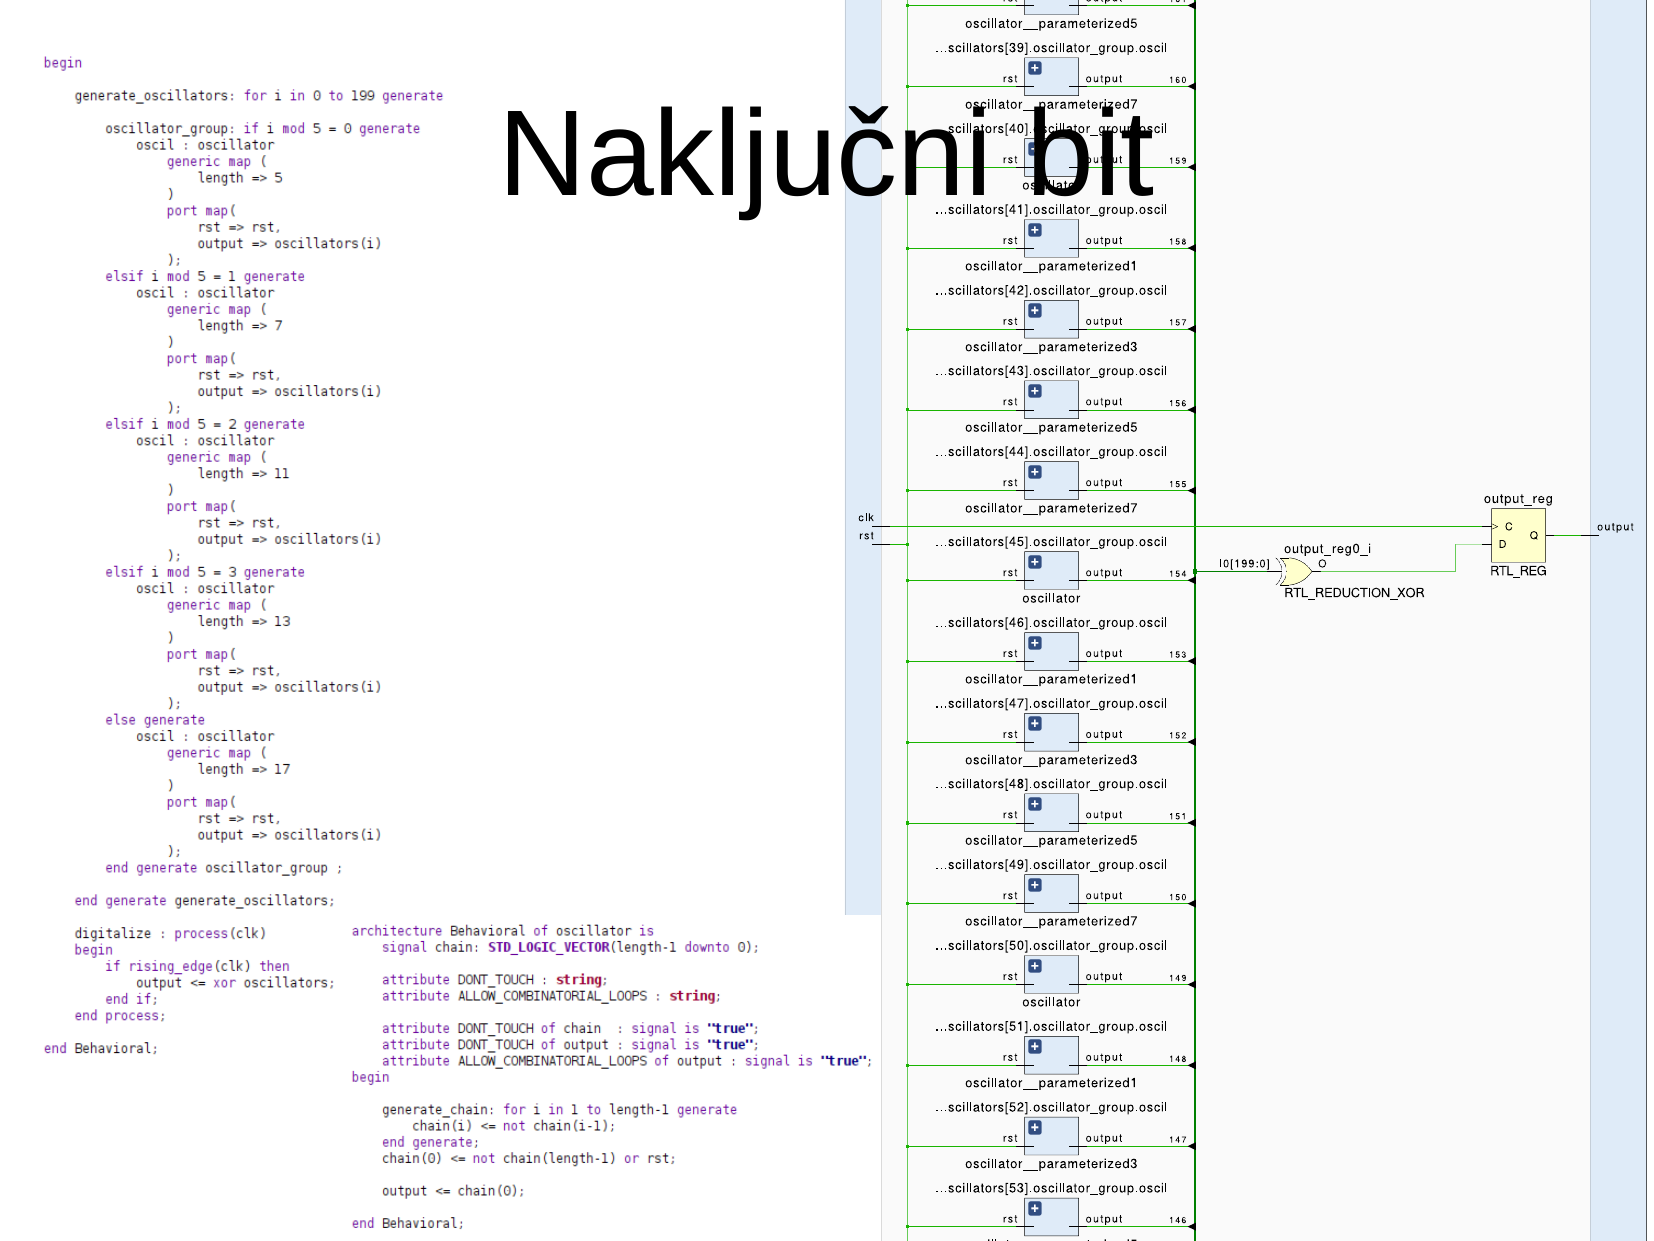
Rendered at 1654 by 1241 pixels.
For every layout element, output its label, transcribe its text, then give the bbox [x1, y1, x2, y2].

picture [35, 0, 1654, 1241]
title Naključni bit [82, 49, 1571, 257]
